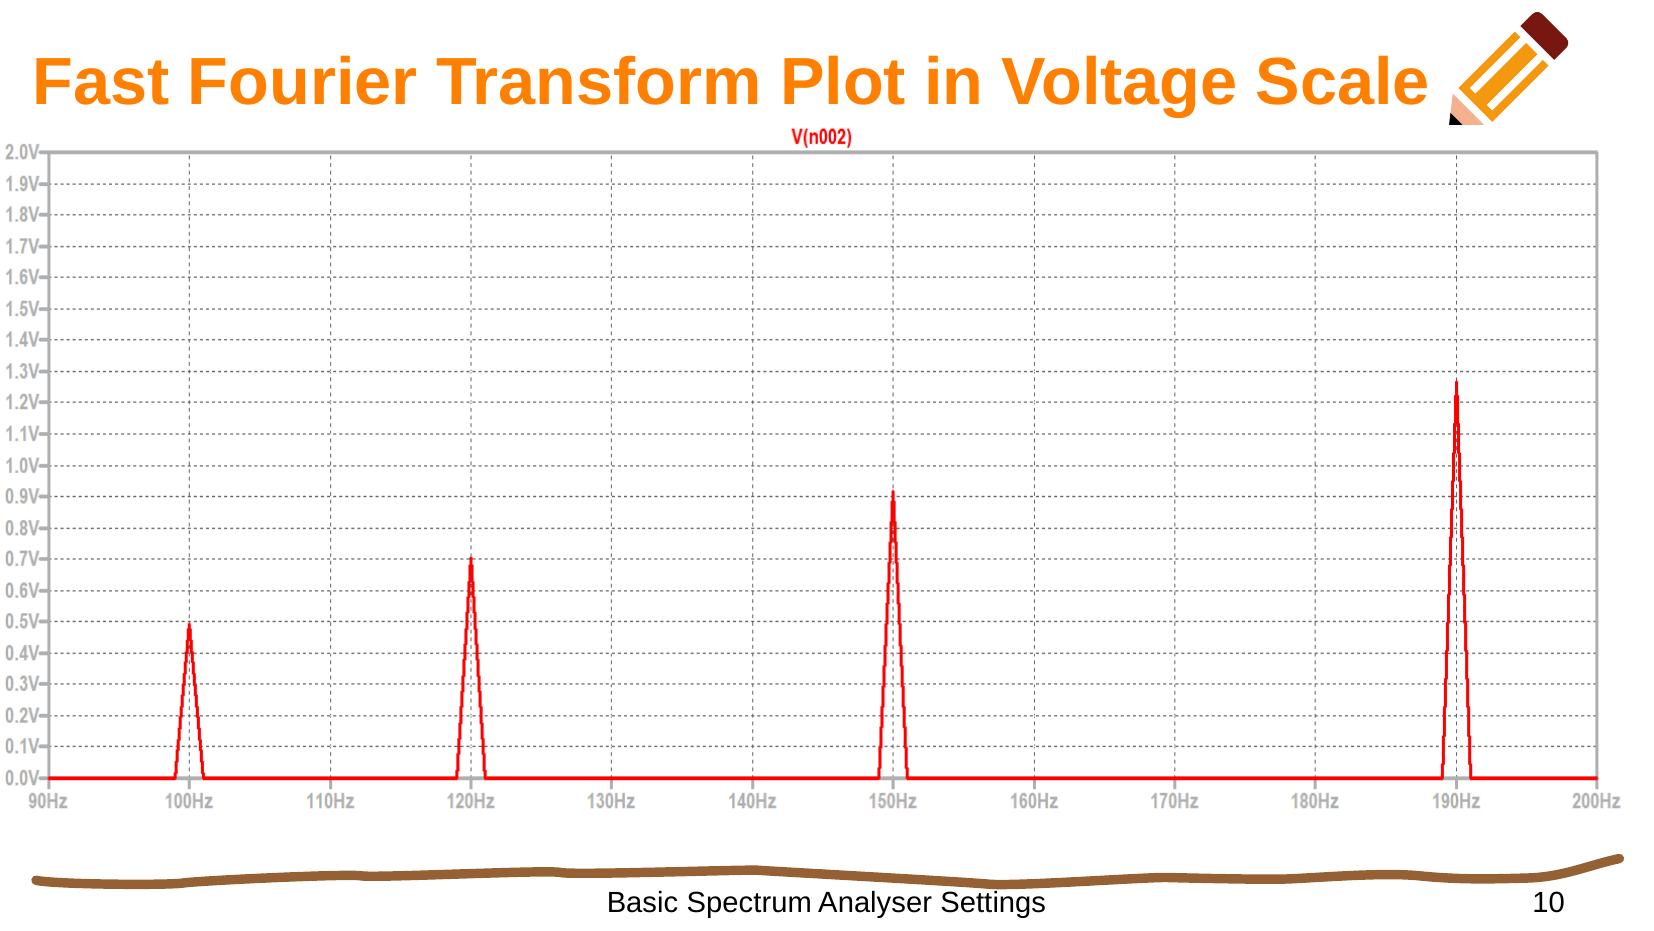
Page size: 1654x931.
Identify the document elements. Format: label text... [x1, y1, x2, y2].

title Fast Fourier Transform Plot in Voltage Scale [17, 6, 1447, 125]
picture [5, 125, 1654, 816]
